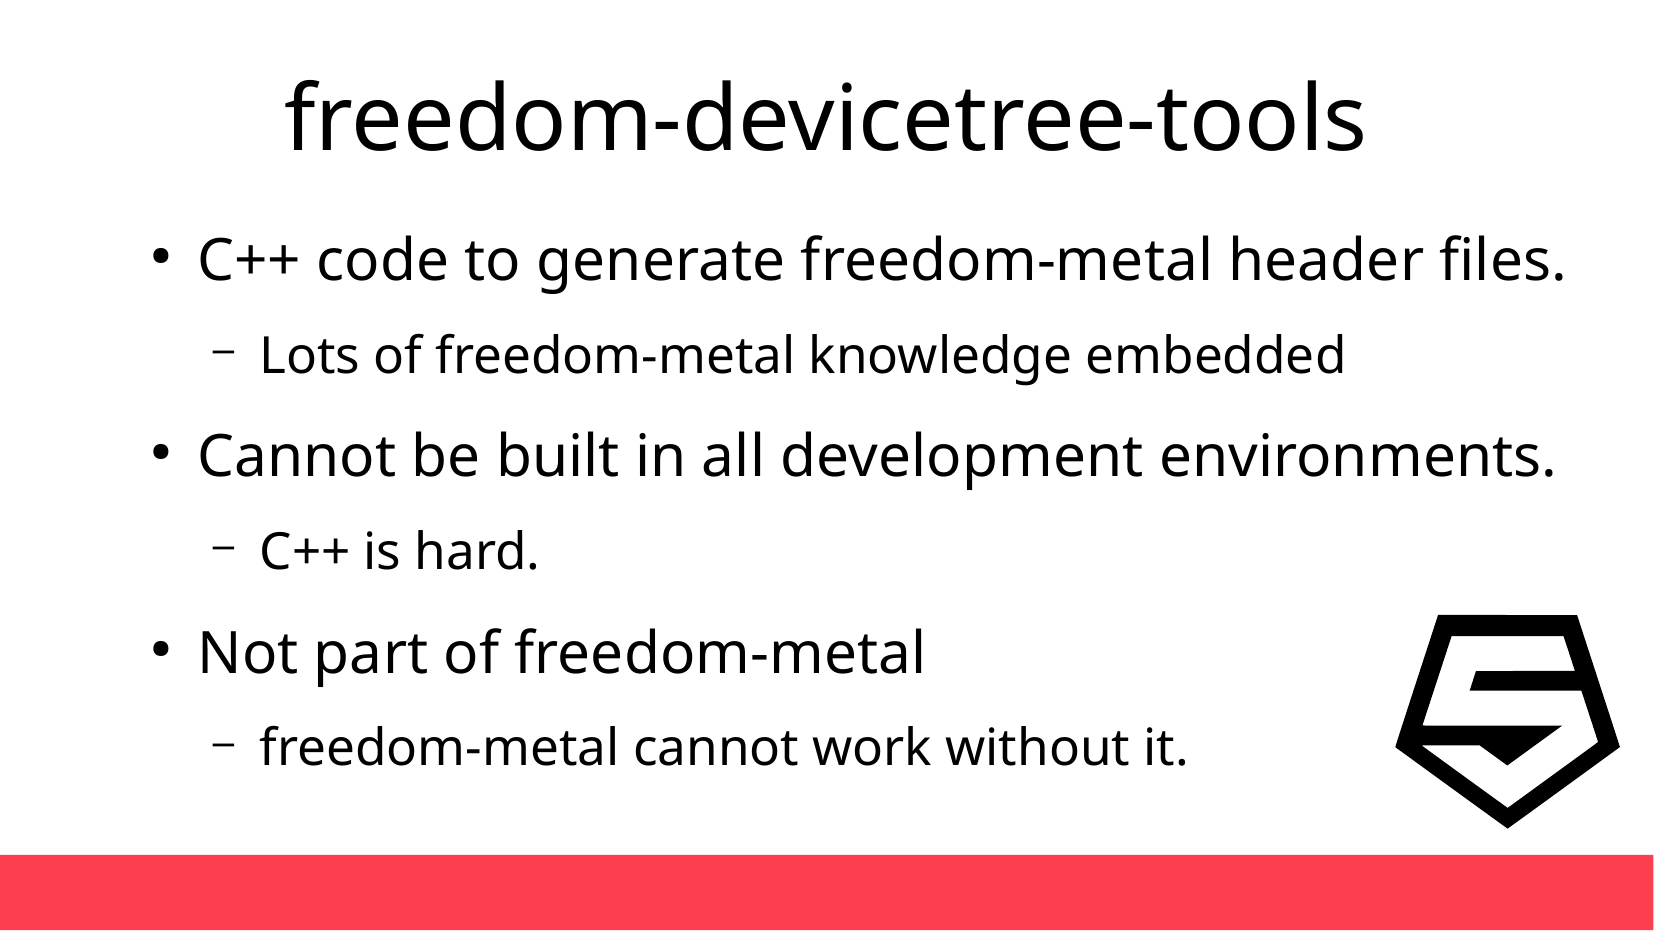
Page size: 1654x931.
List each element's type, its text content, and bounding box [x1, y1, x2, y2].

title freedom-devicetree-tools [82, 37, 1571, 193]
list C++ code to generate freedom-metal header files. Lots of freedom-metal knowledge embedded Cannot be built in all development environments. C++ is hard. Not part of freedom-metal freedom-metal cannot work without it. [134, 217, 1571, 810]
